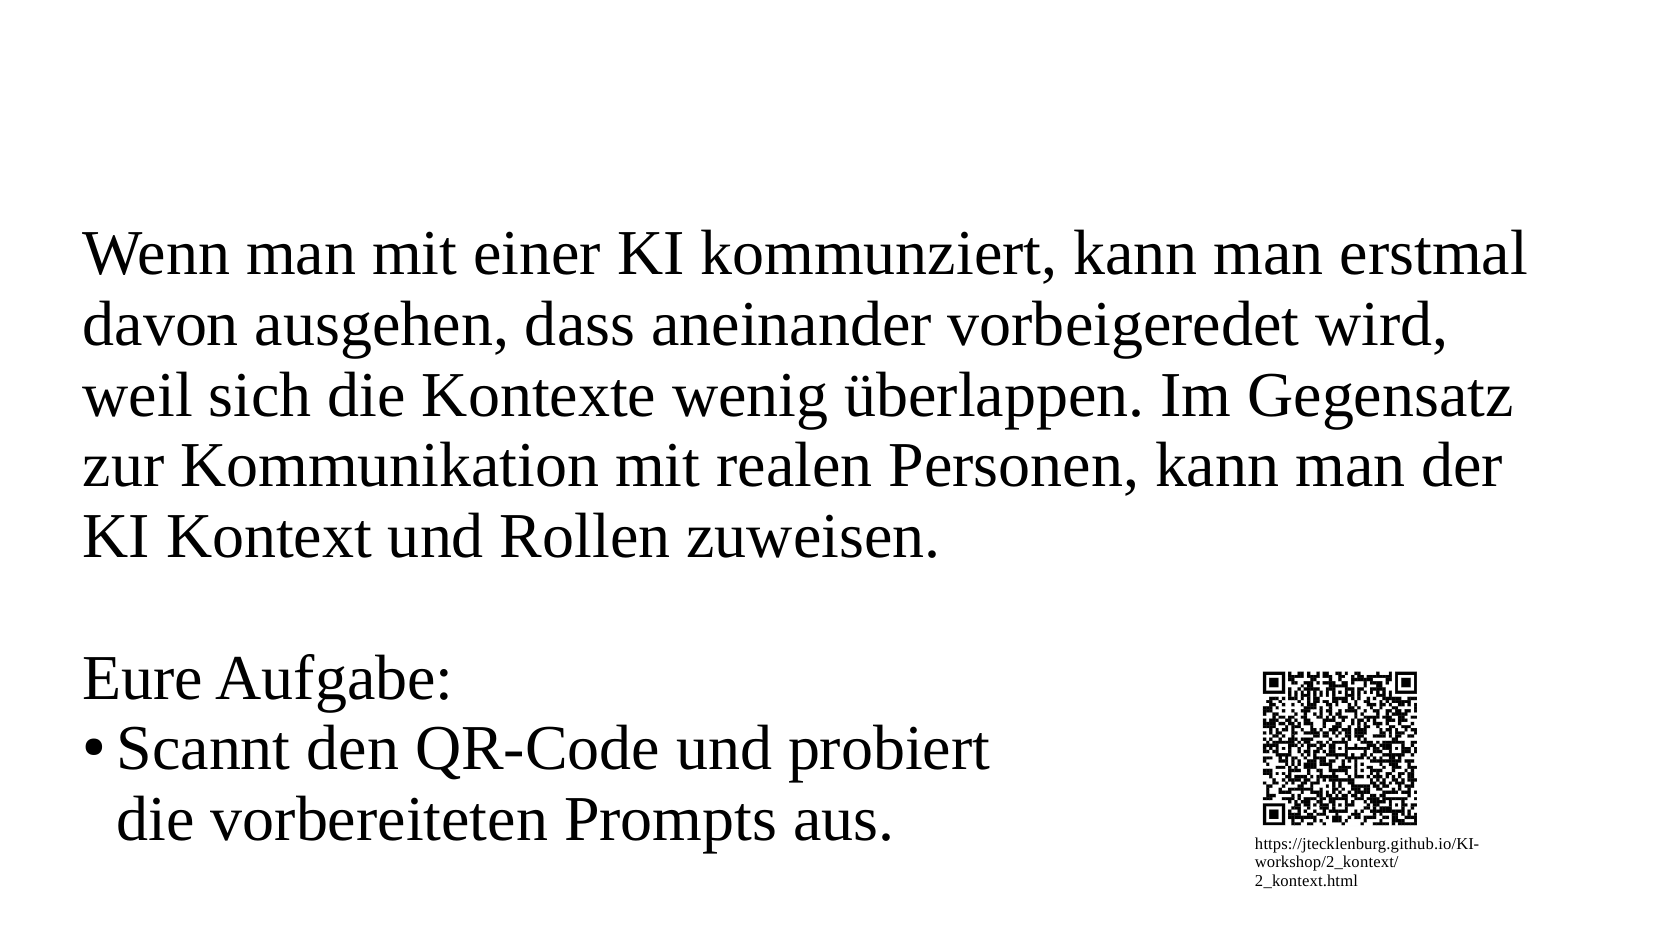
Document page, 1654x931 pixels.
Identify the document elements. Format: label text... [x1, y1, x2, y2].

text_box https://jtecklenburg.github.io/KI-workshop/2_kontext/2_kontext.html [1240, 826, 1506, 921]
picture [1260, 668, 1418, 827]
list Wenn man mit einer KI kommunziert, kann man erstmal davon ausgehen, dass aneinander vorbeigeredet wird, weil sich die Kontexte wenig überlappen. Im Gegensatz zur Kommunikation mit realen Personen, kann man der KI Kontext und Rollen zuweisen. Eure Aufgabe: Scannt den QR-Code und probiert die vorbereiteten Prompts aus. [82, 217, 1571, 857]
